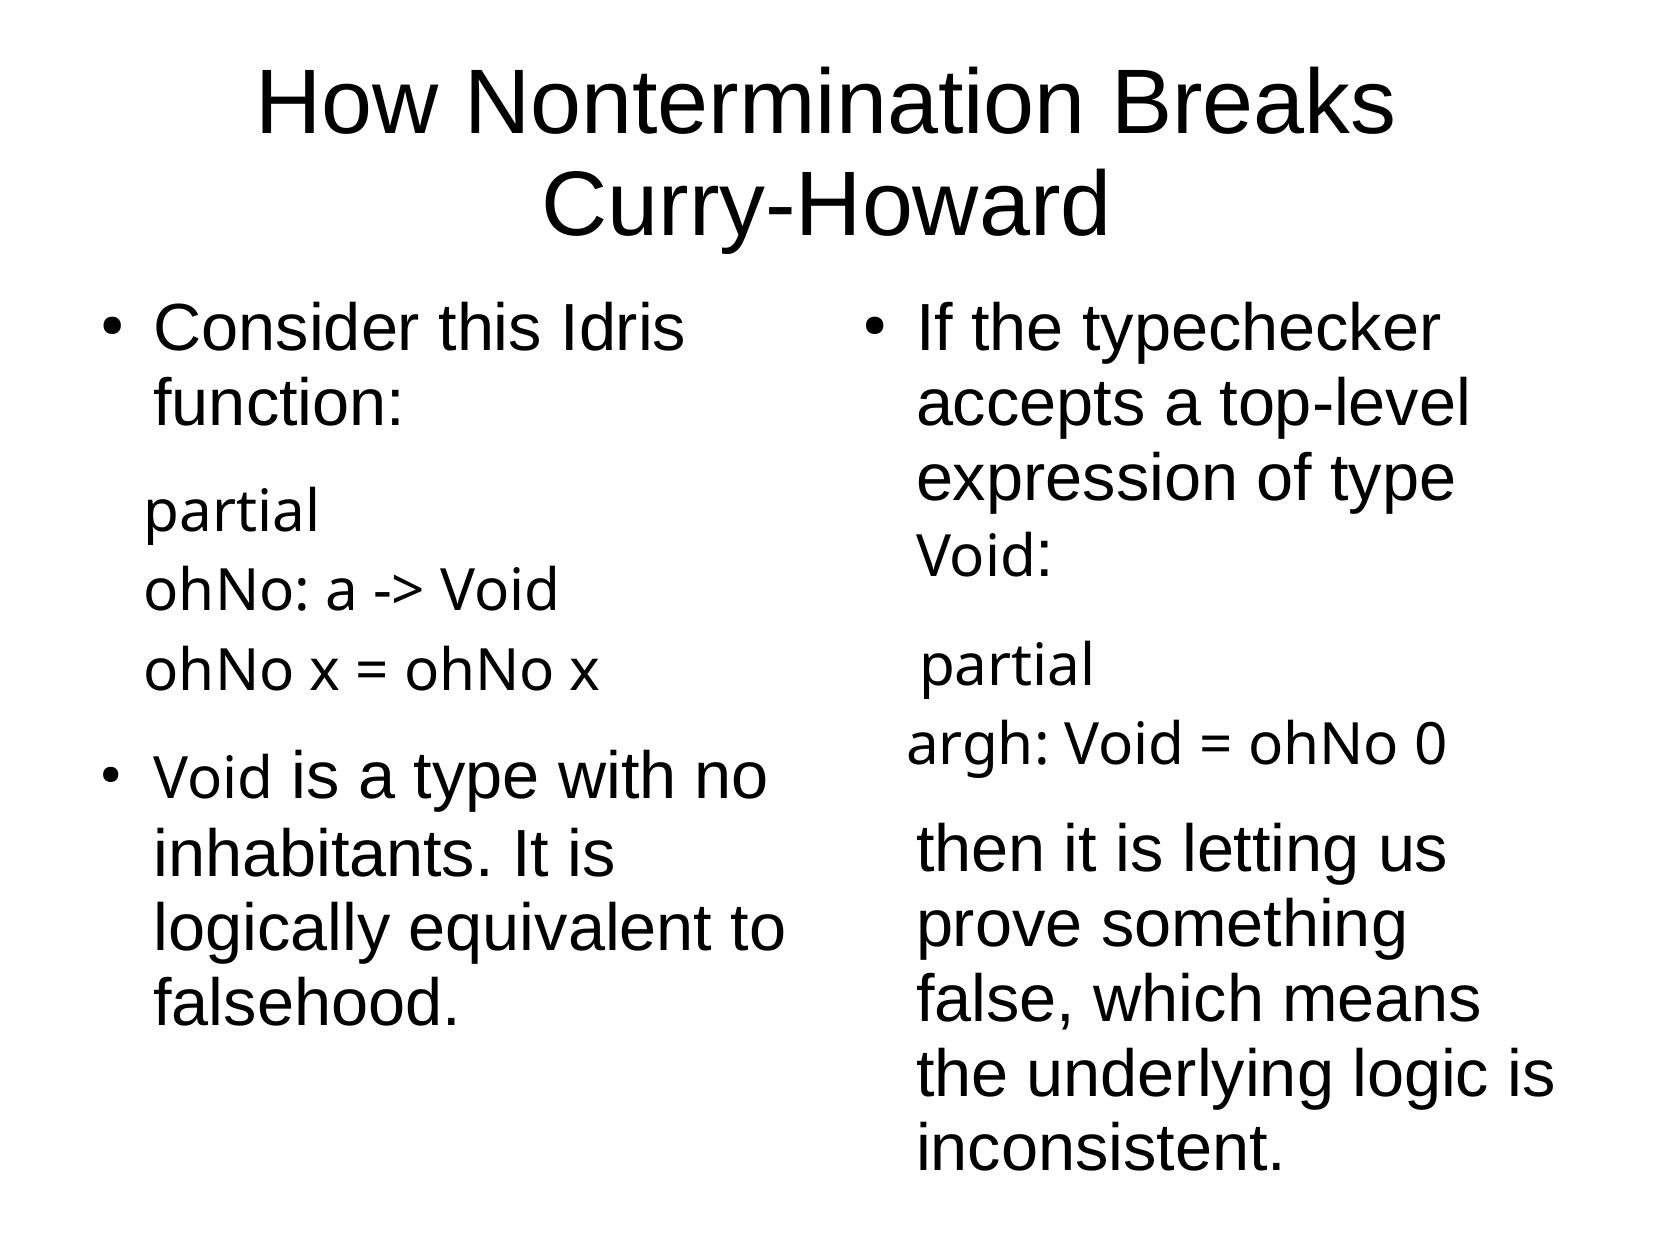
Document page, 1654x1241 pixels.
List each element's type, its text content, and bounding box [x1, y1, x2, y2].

list Consider this Idris function: partial ohNo: a -> Void ohNo x = ohNo x Void is a type with no inhabitants. It is logically equivalent to falsehood. [82, 290, 809, 1109]
title How Nontermination Breaks Curry-Howard [82, 49, 1571, 257]
list If the typechecker accepts a top-level expression of type Void: partial argh: Void = ohNo 0 then it is letting us prove something false, which means the underlying logic is inconsistent. [845, 290, 1572, 1168]
